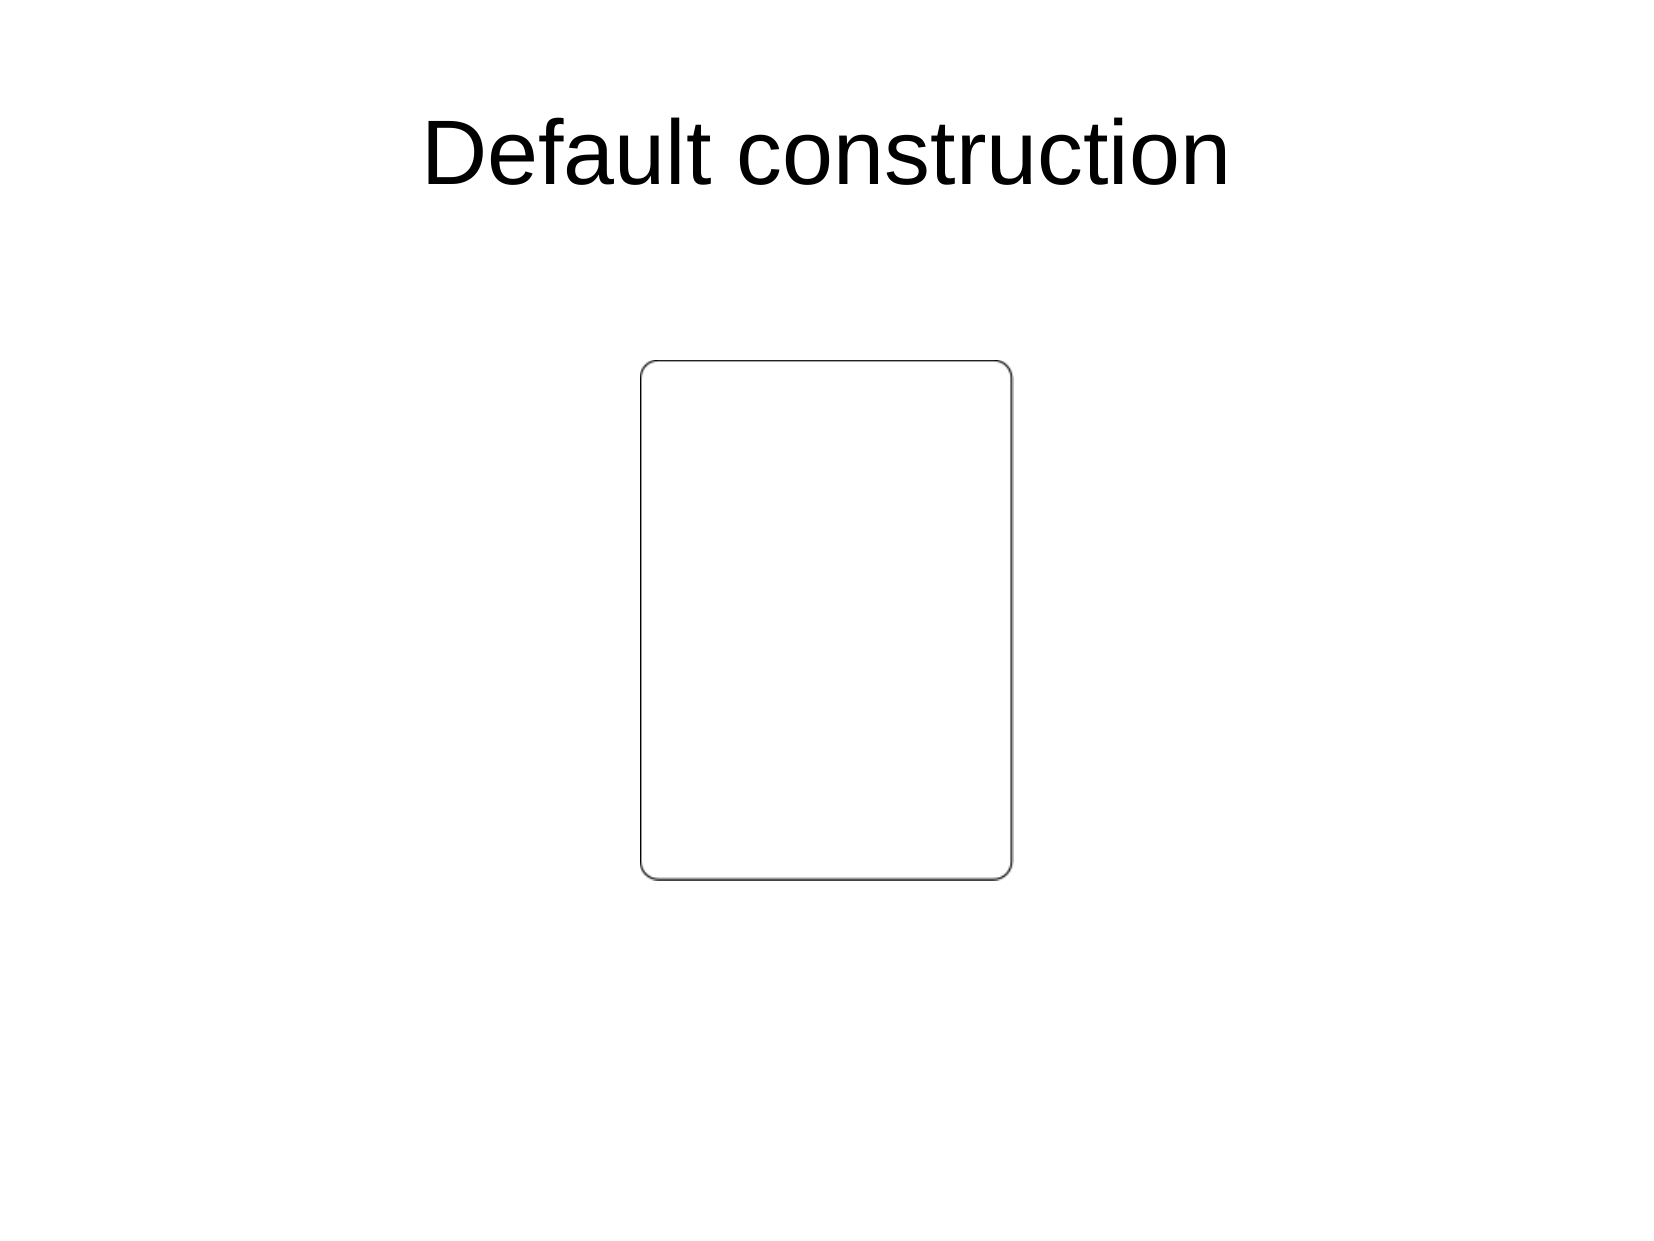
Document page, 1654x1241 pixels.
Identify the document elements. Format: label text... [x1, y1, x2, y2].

picture [640, 360, 1014, 881]
title Default construction [82, 49, 1571, 257]
